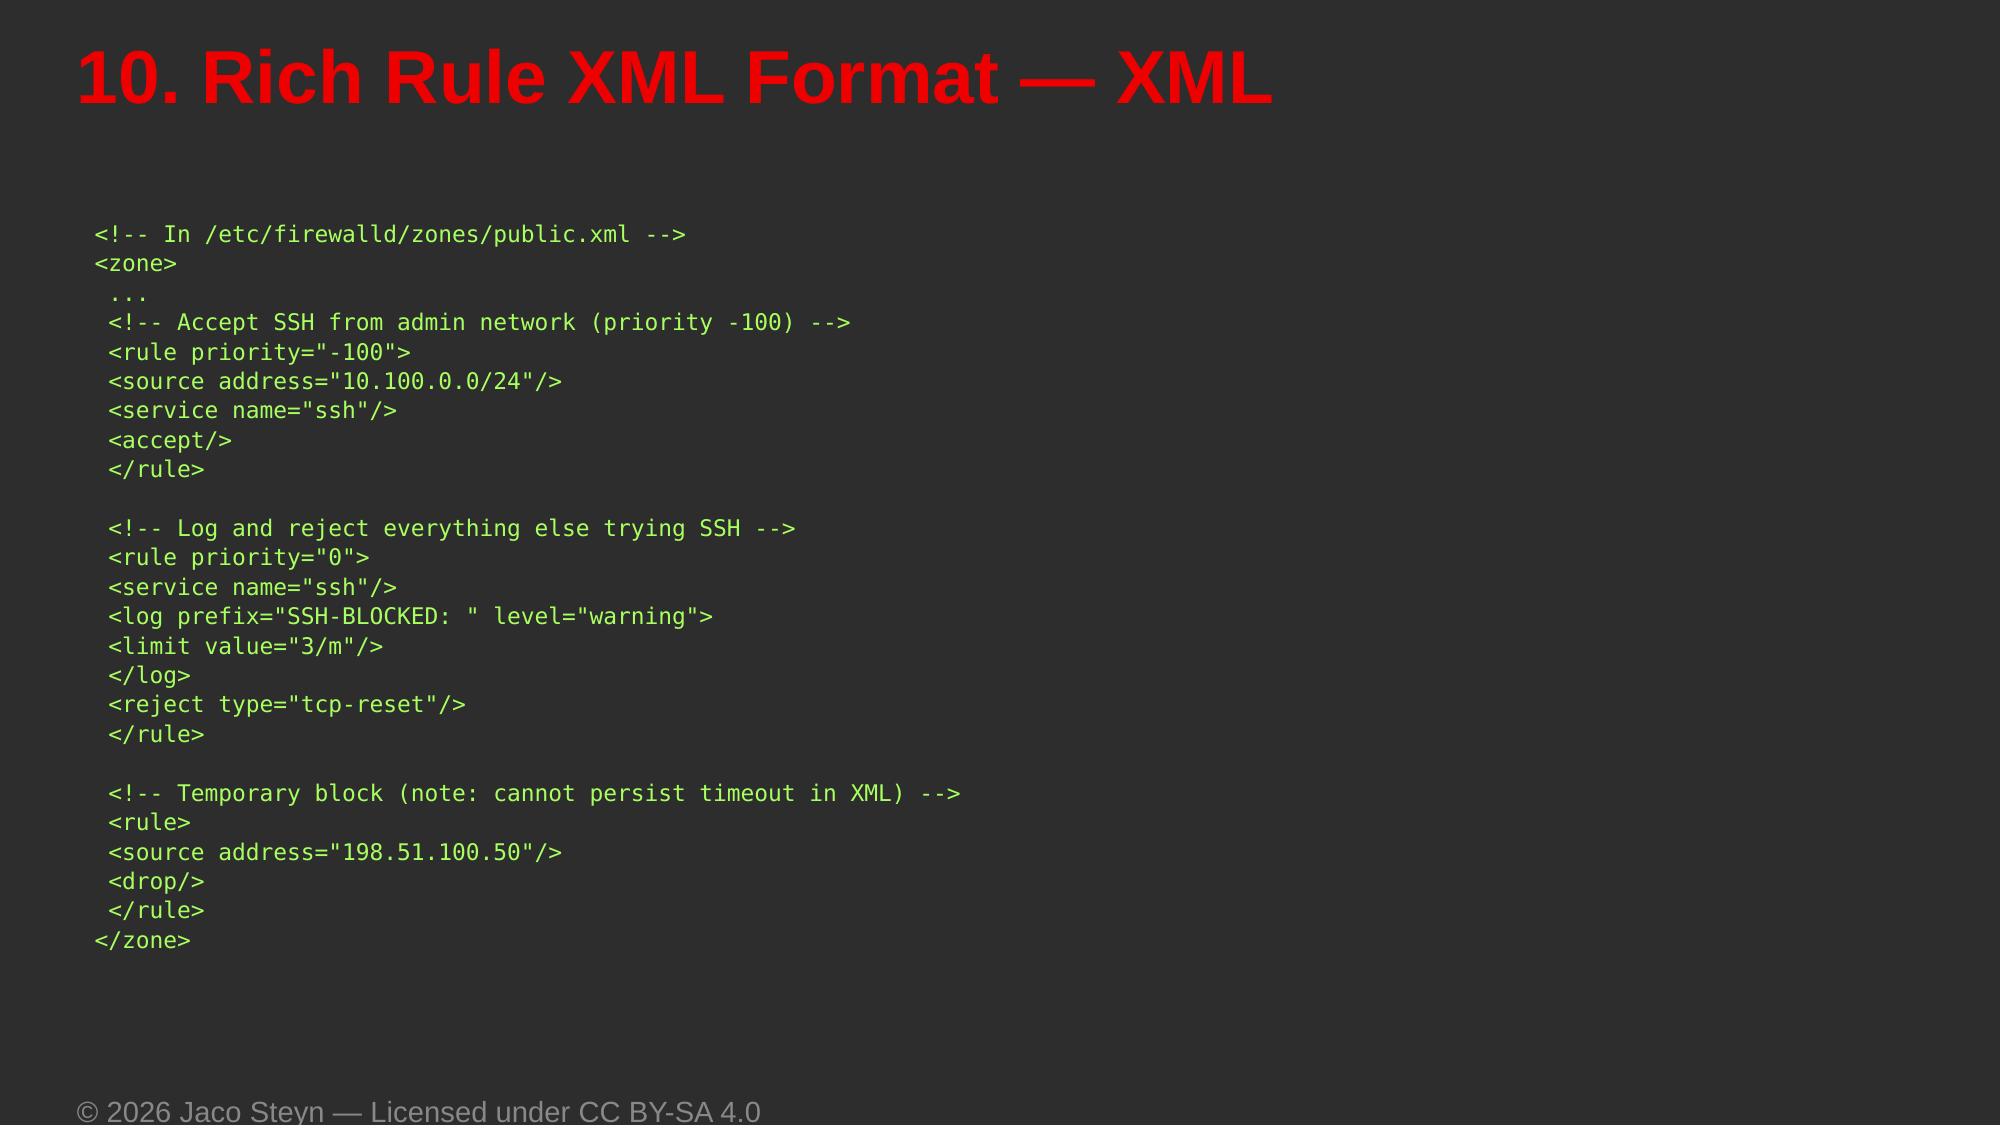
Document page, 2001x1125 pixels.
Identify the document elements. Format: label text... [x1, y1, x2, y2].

text_box <!-- In /etc/firewalld/zones/public.xml --> <zone> ... <!-- Accept SSH from admin network (priority -100) --> <rule priority="-100"> <source address="10.100.0.0/24"/> <service name="ssh"/> <accept/> </rule> <!-- Log and reject everything else trying SSH --> <rule priority="0"> <service name="ssh"/> <log prefix="SSH-BLOCKED: " level="warning"> <limit value="3/m"/> </log> <reject type="tcp-reset"/> </rule> <!-- Temporary block (note: cannot persist timeout in XML) --> <rule> <source address="198.51.100.50"/> <drop/> </rule> </zone> [59, 194, 1942, 1052]
text_box © 2026 Jaco Steyn — Licensed under CC BY-SA 4.0 [59, 1083, 1942, 1120]
text_box 10. Rich Rule XML Format — XML [59, 23, 1942, 178]
